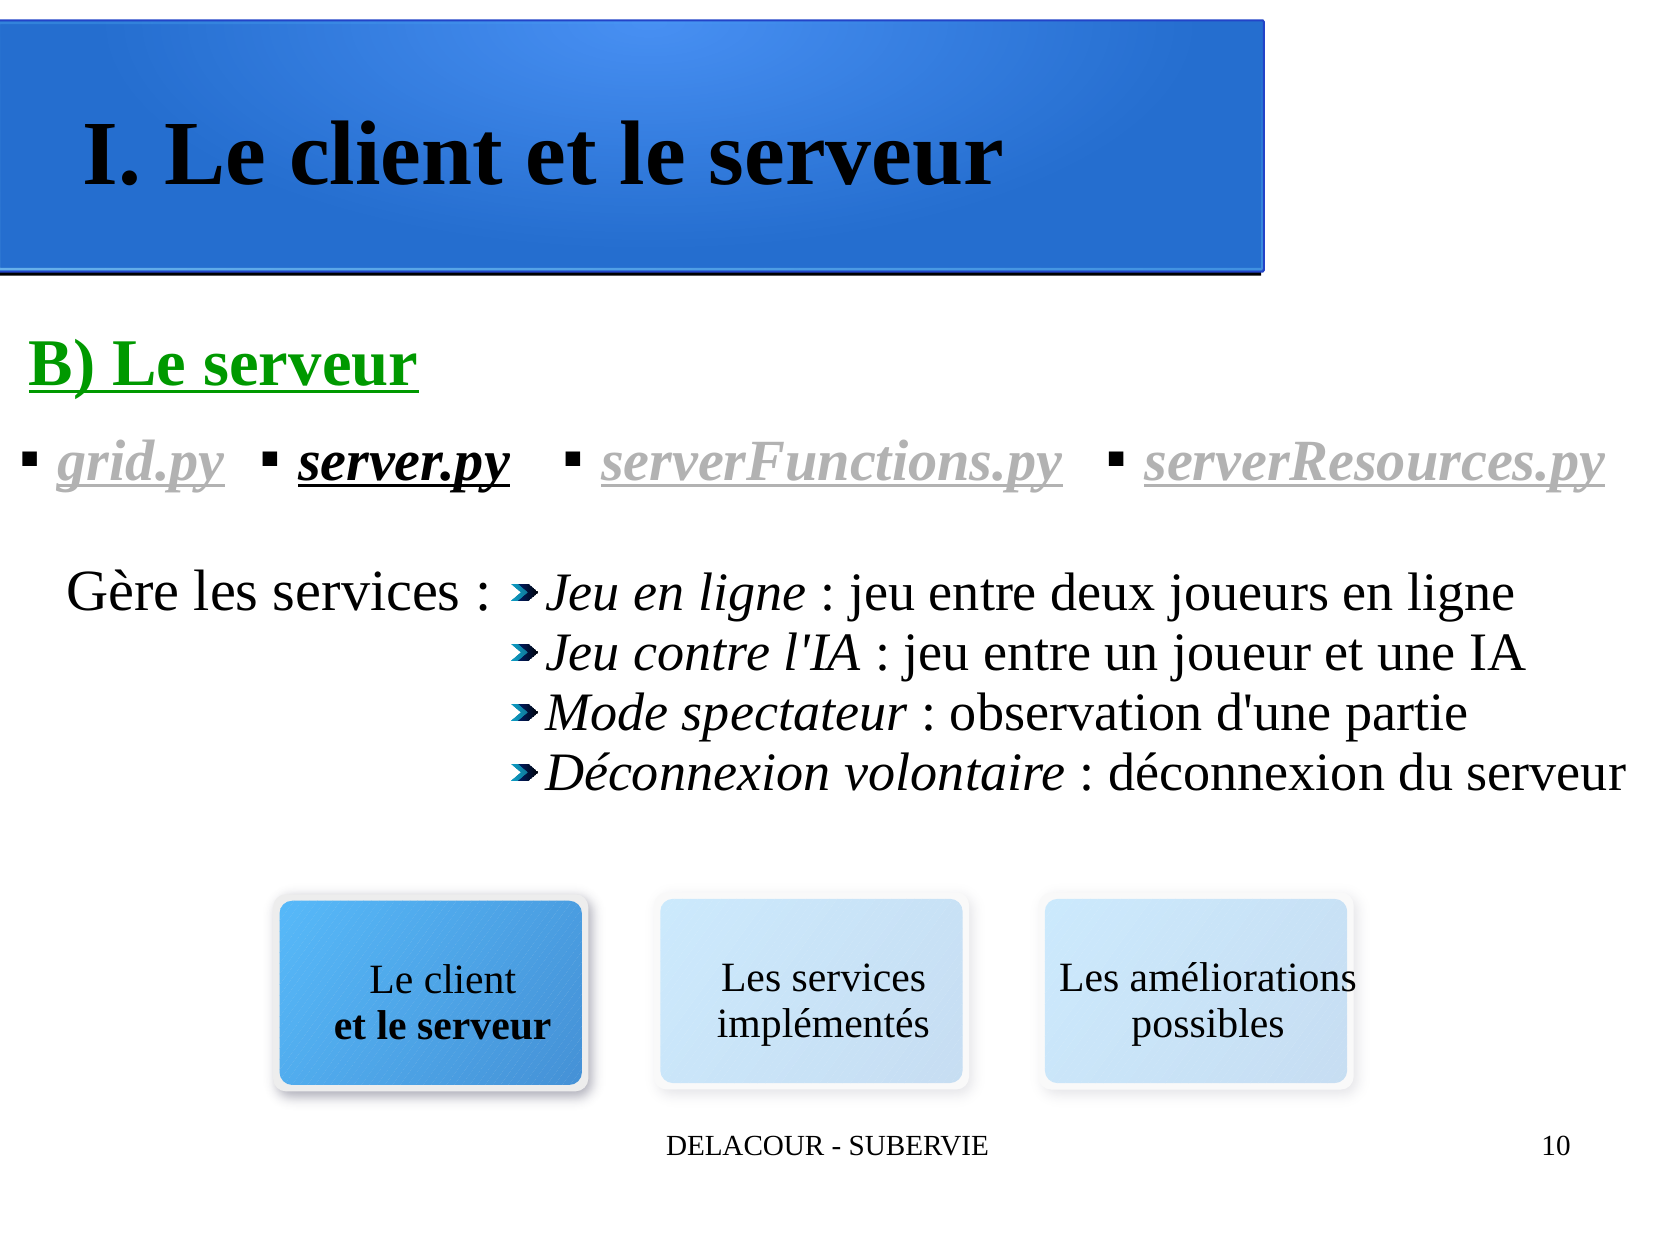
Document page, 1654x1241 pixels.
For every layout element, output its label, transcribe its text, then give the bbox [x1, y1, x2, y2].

picture [643, 878, 1004, 1123]
title I. Le client et le serveur [82, 94, 1264, 213]
text_box Jeu en ligne : jeu entre deux joueurs en ligne Jeu contre l'IA : jeu entre un joueur et une IA Mode spectateur : observation d'une partie Déconnexion volontaire : déconnexion du serveur [494, 555, 1643, 814]
picture [1027, 878, 1389, 1123]
text_box server.py [248, 420, 550, 513]
text_box B) Le serveur [14, 318, 438, 482]
text_box grid.py [7, 420, 244, 513]
picture [262, 880, 624, 1124]
text_box serverFunctions.py [550, 420, 1094, 513]
text_box serverResources.py [1094, 420, 1638, 566]
text_box Gère les services : [51, 550, 507, 693]
